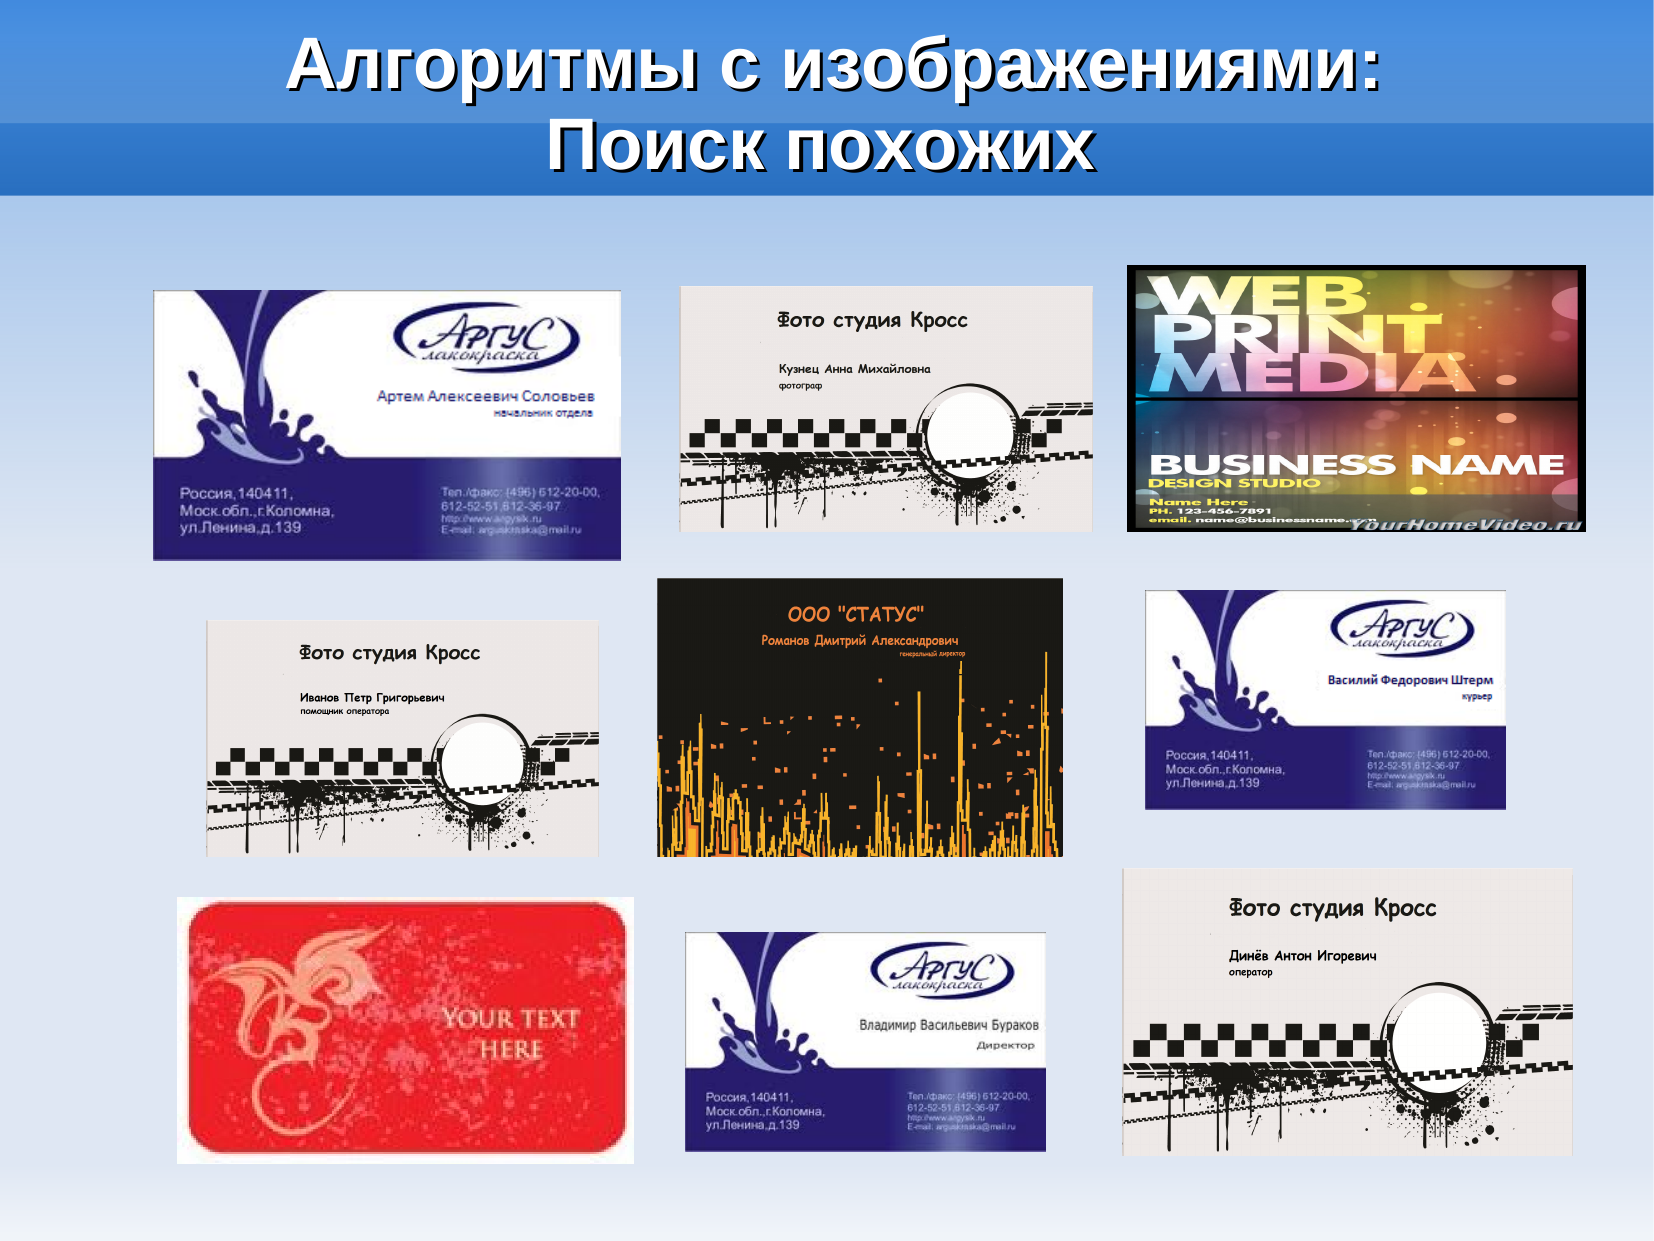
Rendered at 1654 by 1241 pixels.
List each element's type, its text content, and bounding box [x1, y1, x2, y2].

title Алгоритмы с изображениями: Поиск похожих [76, 0, 1565, 208]
picture [0, 0, 1654, 1241]
